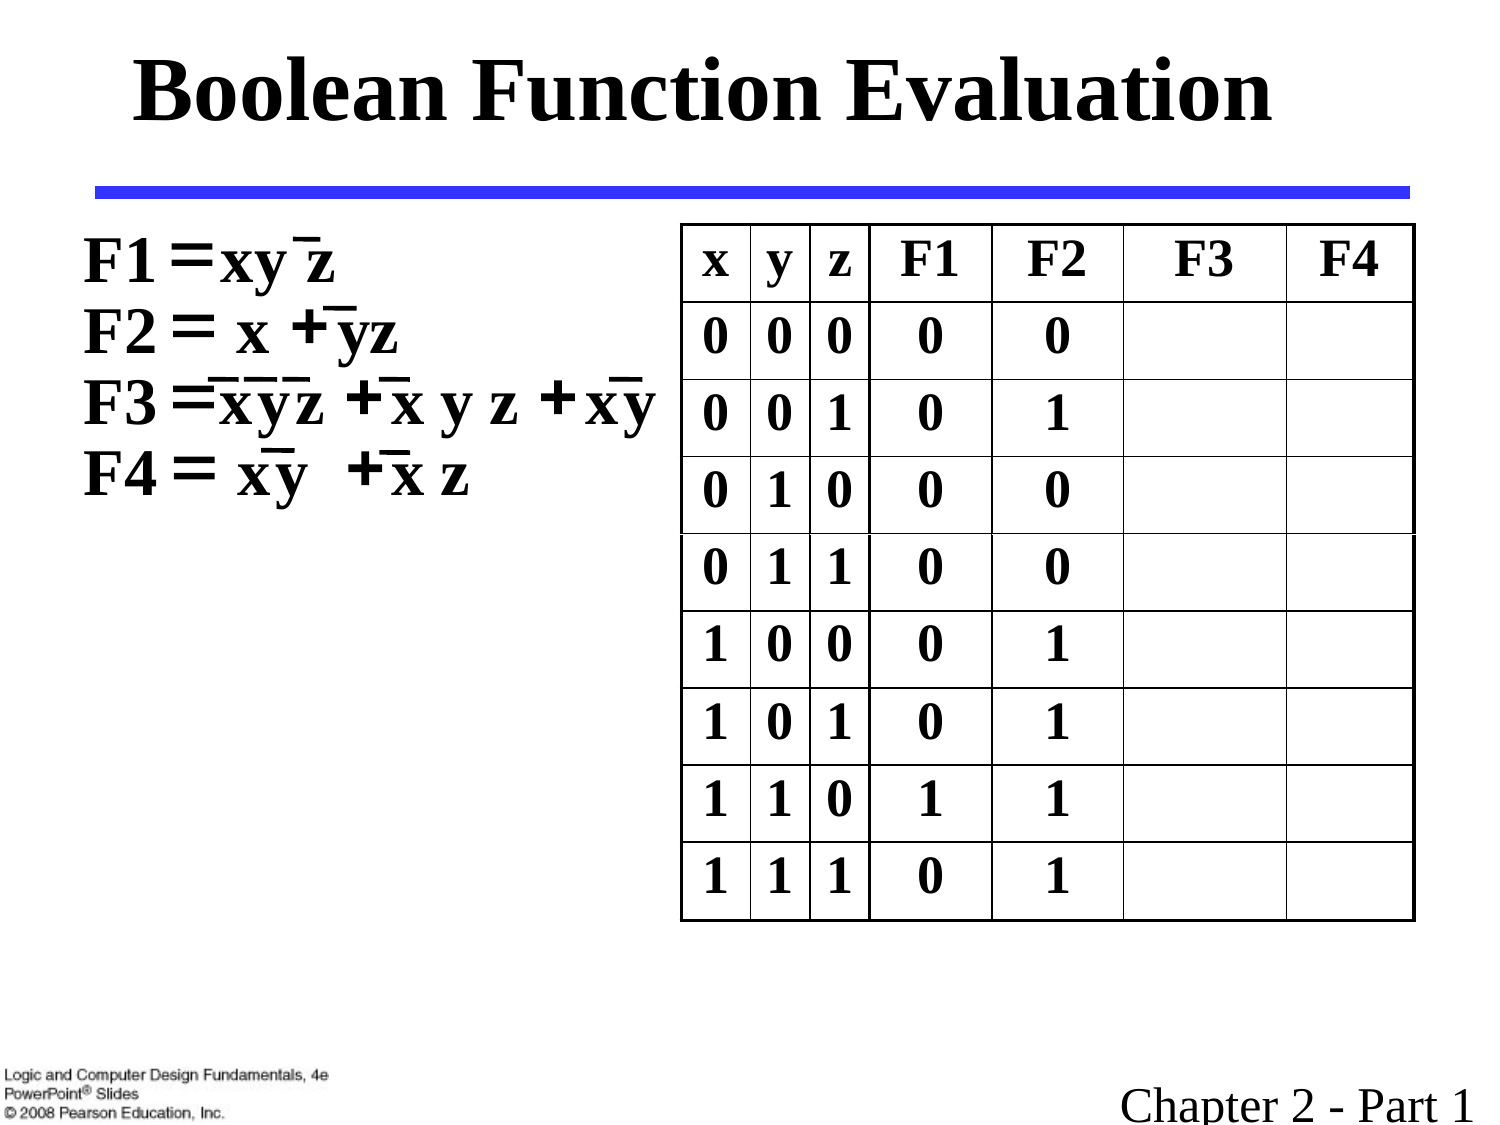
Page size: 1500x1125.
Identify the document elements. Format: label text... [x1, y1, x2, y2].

text_box z [369, 286, 400, 367]
text_box x [236, 296, 271, 367]
chart [679, 222, 1470, 986]
text_box y [623, 357, 657, 438]
picture [4, 1066, 329, 1123]
text_box F2 [83, 296, 158, 367]
text_box  [345, 421, 385, 502]
text_box F4 [83, 438, 158, 509]
text_box  [538, 349, 578, 430]
text_box  [167, 278, 221, 359]
text_box x [391, 357, 425, 438]
text_box F3 [83, 367, 158, 438]
text_box y [337, 286, 369, 367]
text_box x [221, 357, 254, 438]
text_box z [440, 438, 471, 509]
text_box y [348, 325, 369, 367]
text_box  [289, 278, 329, 359]
text_box  [165, 207, 219, 288]
text_box  [167, 359, 221, 430]
text_box y [257, 357, 292, 438]
text_box x [221, 396, 232, 421]
text_box y [425, 357, 475, 438]
text_box  [167, 430, 221, 502]
text_box y [275, 428, 309, 509]
text_box z [489, 357, 520, 438]
text_box z [306, 215, 337, 296]
text_box x [237, 428, 272, 509]
text_box xy [220, 215, 288, 296]
title Boolean Function Evaluation [117, 0, 1393, 168]
text_box z [295, 359, 326, 438]
text_box x [585, 357, 619, 438]
text_box x [391, 438, 426, 509]
text_box  [344, 367, 384, 430]
text_box F1 [83, 215, 158, 296]
